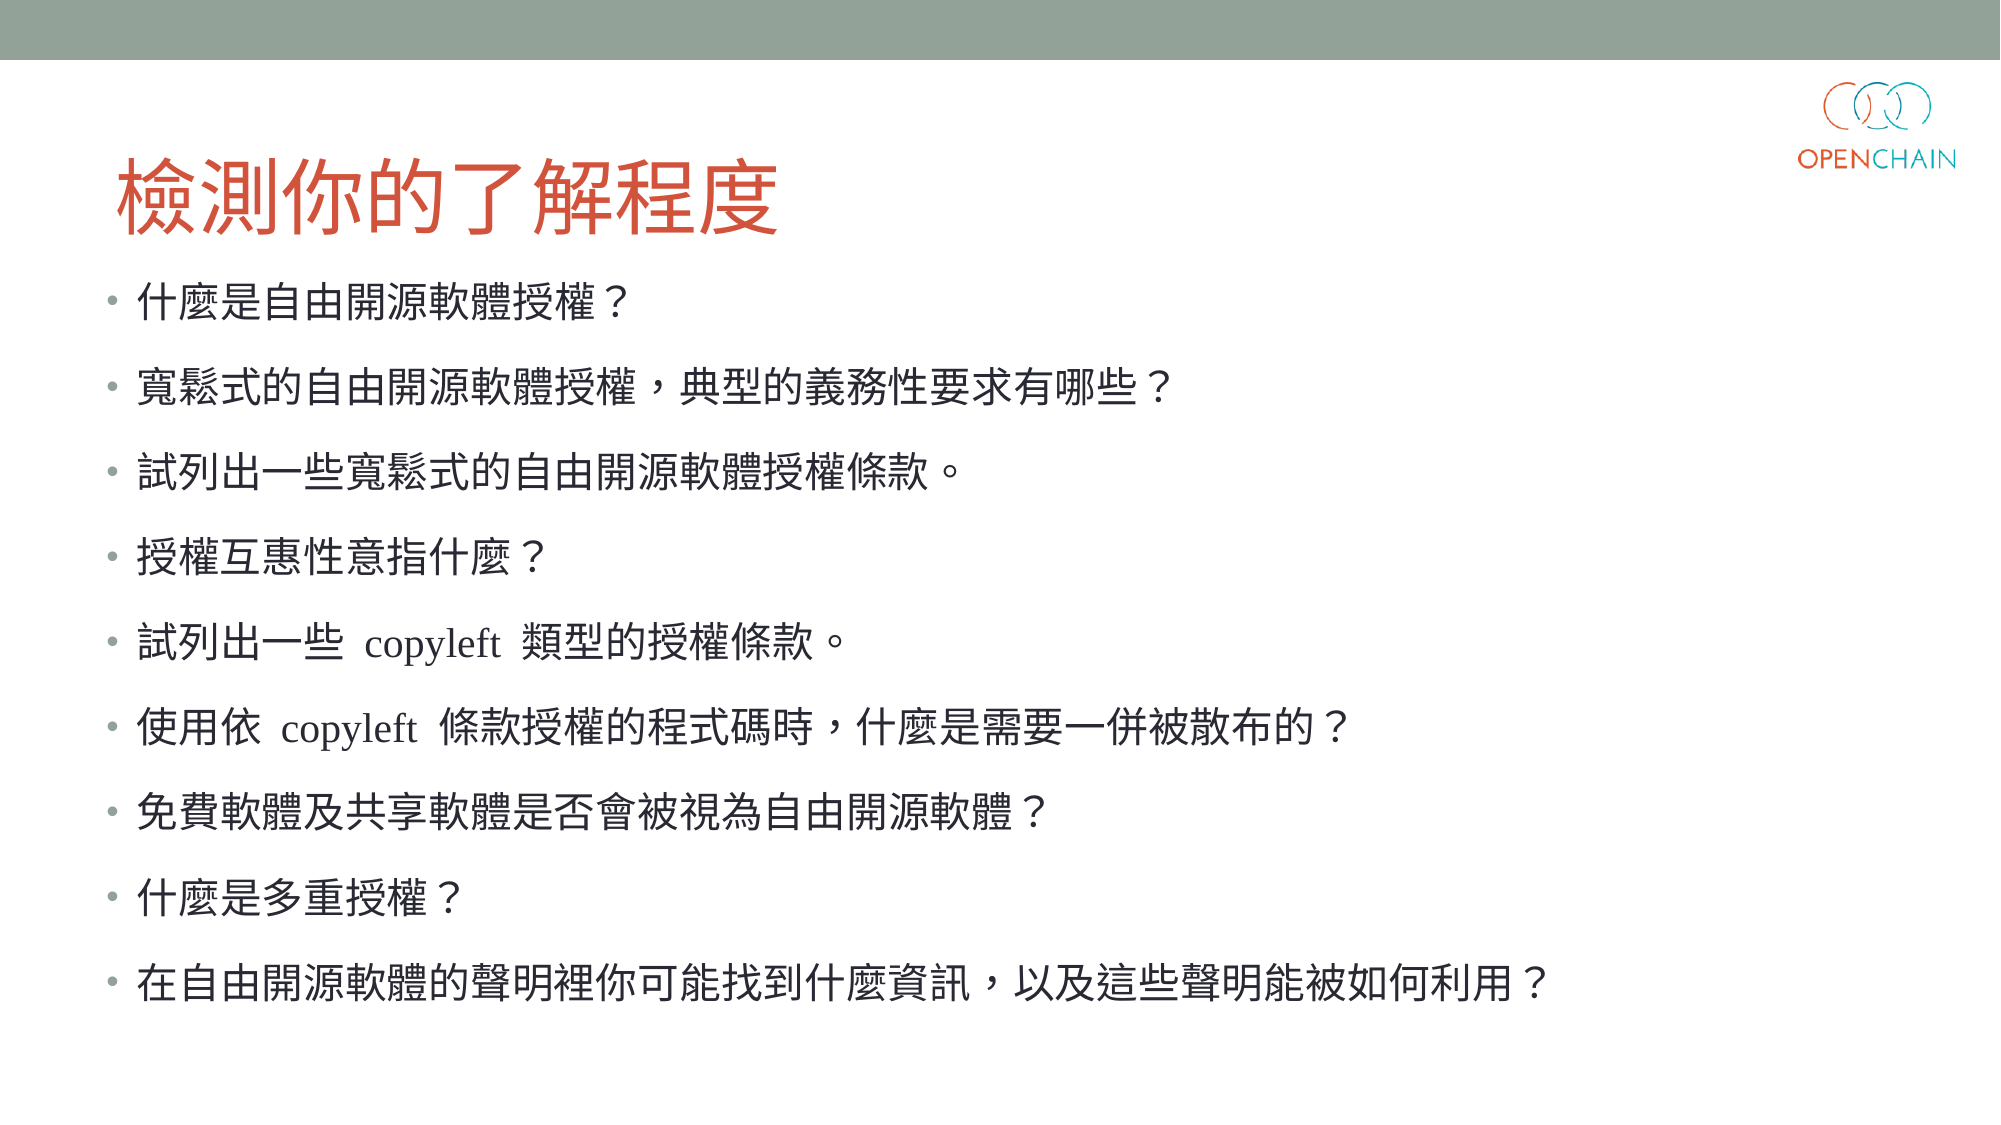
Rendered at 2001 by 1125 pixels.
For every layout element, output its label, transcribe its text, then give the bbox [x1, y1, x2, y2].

title 檢測你的了解程度 [99, 87, 1900, 243]
list 什麼是自由開源軟體授權？ 寬鬆式的自由開源軟體授權，典型的義務性要求有哪些？ 試列出一些寬鬆式的自由開源軟體授權條款。 授權互惠性意指什麼？ 試列出一些 copyleft 類型的授權條款。 使用依 copyleft 條款授權的程式碼時，什麼是需要一併被散布的？ 免費軟體及共享軟體是否會被視為自由開源軟體？ 什麼是多重授權？ 在自由開源軟體的聲明裡你可能找到什麼資訊，以及這些聲明能被如何利用？ [91, 243, 1970, 1125]
